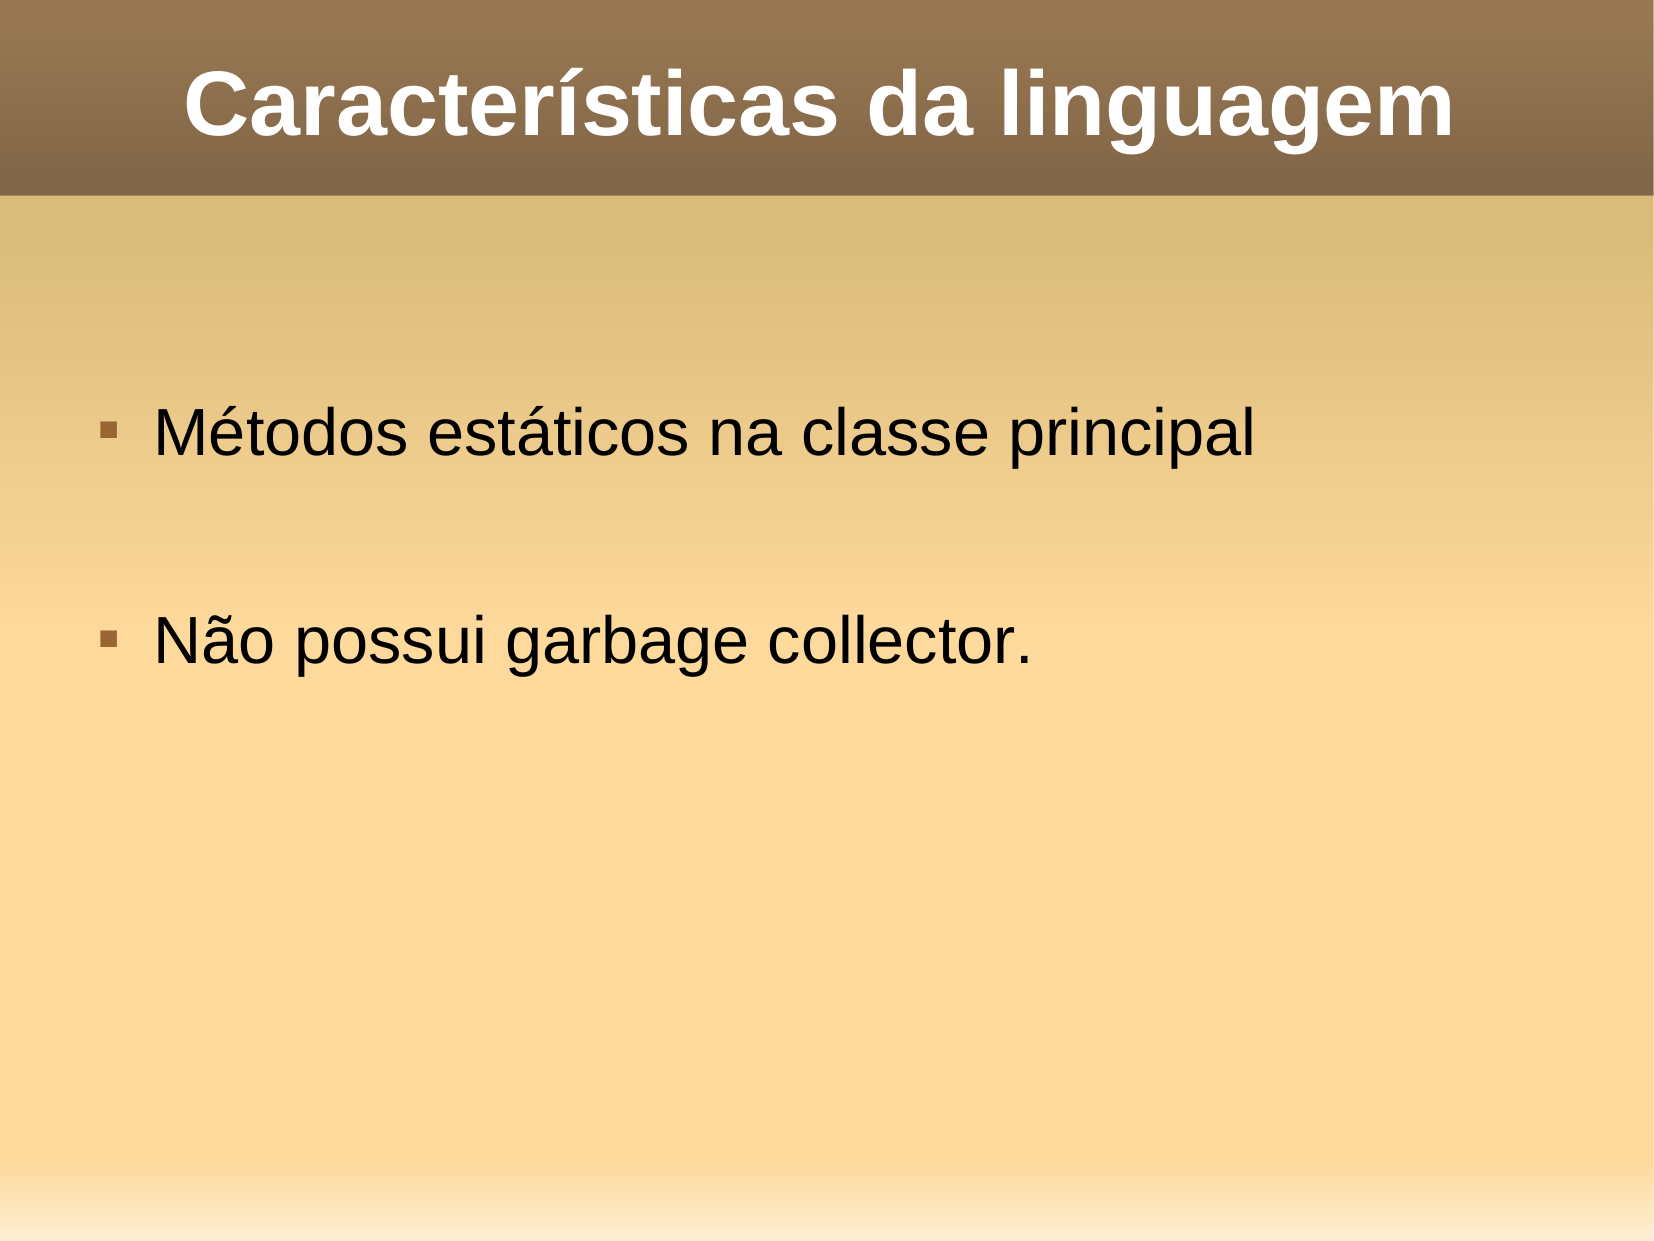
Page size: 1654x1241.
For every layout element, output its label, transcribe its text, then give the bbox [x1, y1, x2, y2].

list Métodos estáticos na classe principal Não possui garbage collector. [82, 290, 1571, 1094]
title Características da linguagem [76, 7, 1565, 200]
picture [0, 0, 1654, 1241]
